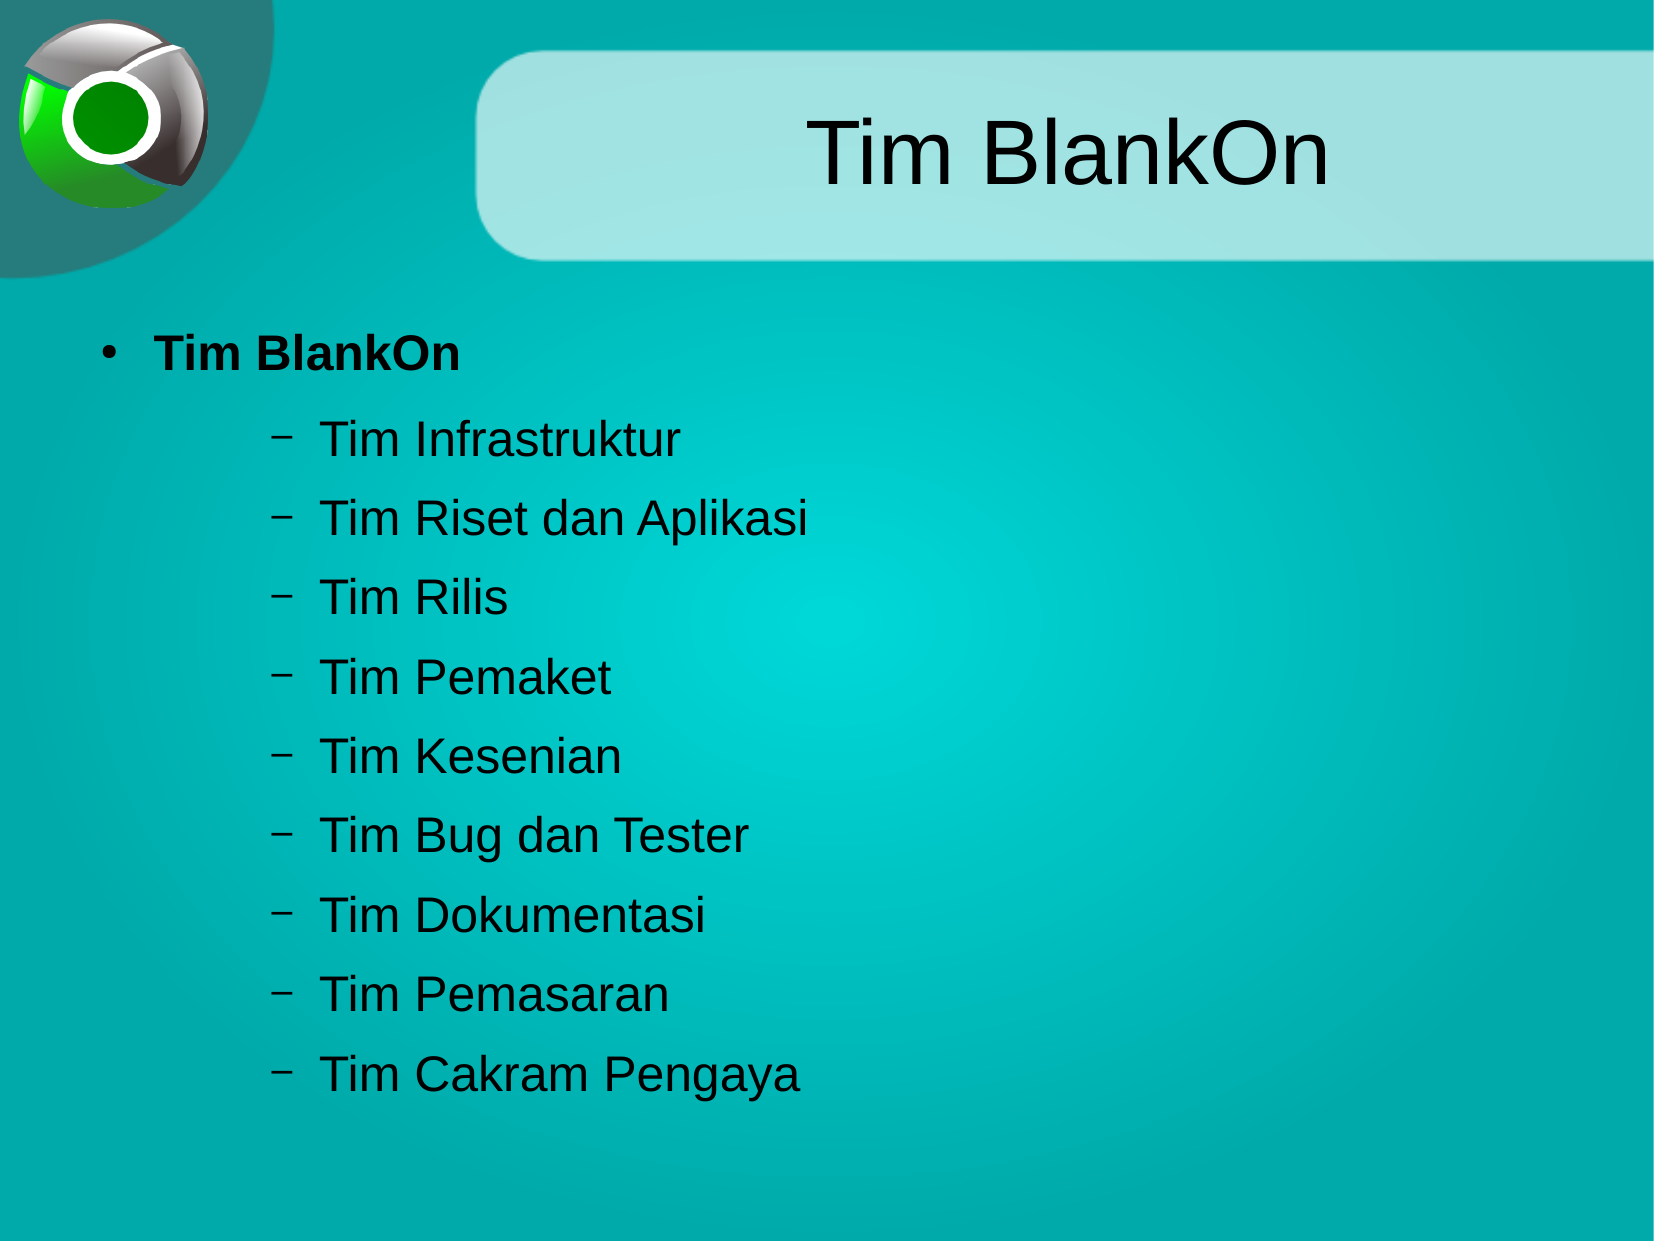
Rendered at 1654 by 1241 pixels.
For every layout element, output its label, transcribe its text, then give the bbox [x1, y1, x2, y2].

title Tim BlankOn [487, 49, 1651, 257]
picture [0, 0, 1654, 1241]
list Tim BlankOn Tim Infrastruktur Tim Riset dan Aplikasi Tim Rilis Tim Pemaket Tim Kesenian Tim Bug dan Tester Tim Dokumentasi Tim Pemasaran Tim Cakram Pengaya [82, 325, 1571, 1167]
